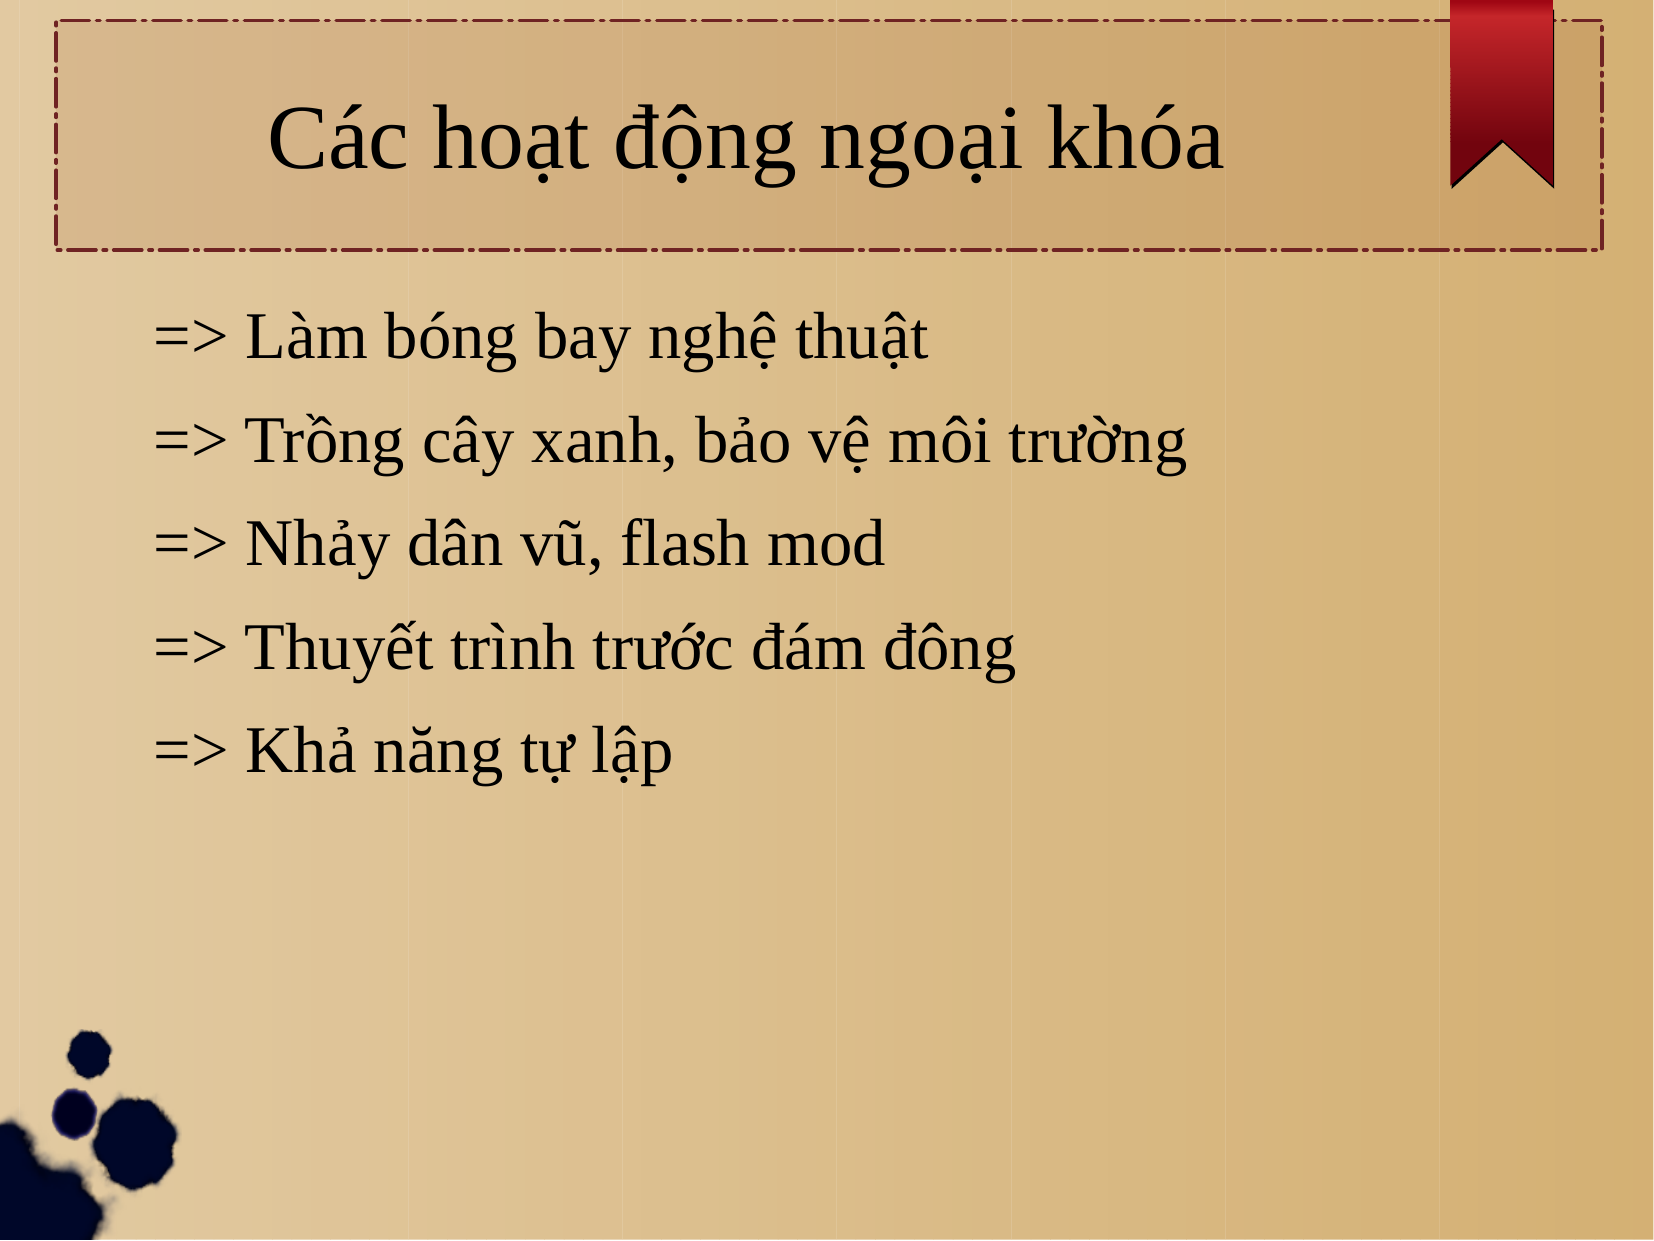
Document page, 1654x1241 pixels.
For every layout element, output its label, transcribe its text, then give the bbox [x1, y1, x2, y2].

list => Làm bóng bay nghệ thuật => Trồng cây xanh, bảo vệ môi trường => Nhảy dân vũ, flash mod => Thuyết trình trước đám đông => Khả năng tự lập [82, 299, 1571, 1019]
title Các hoạt động ngoại khóa [82, 47, 1412, 229]
